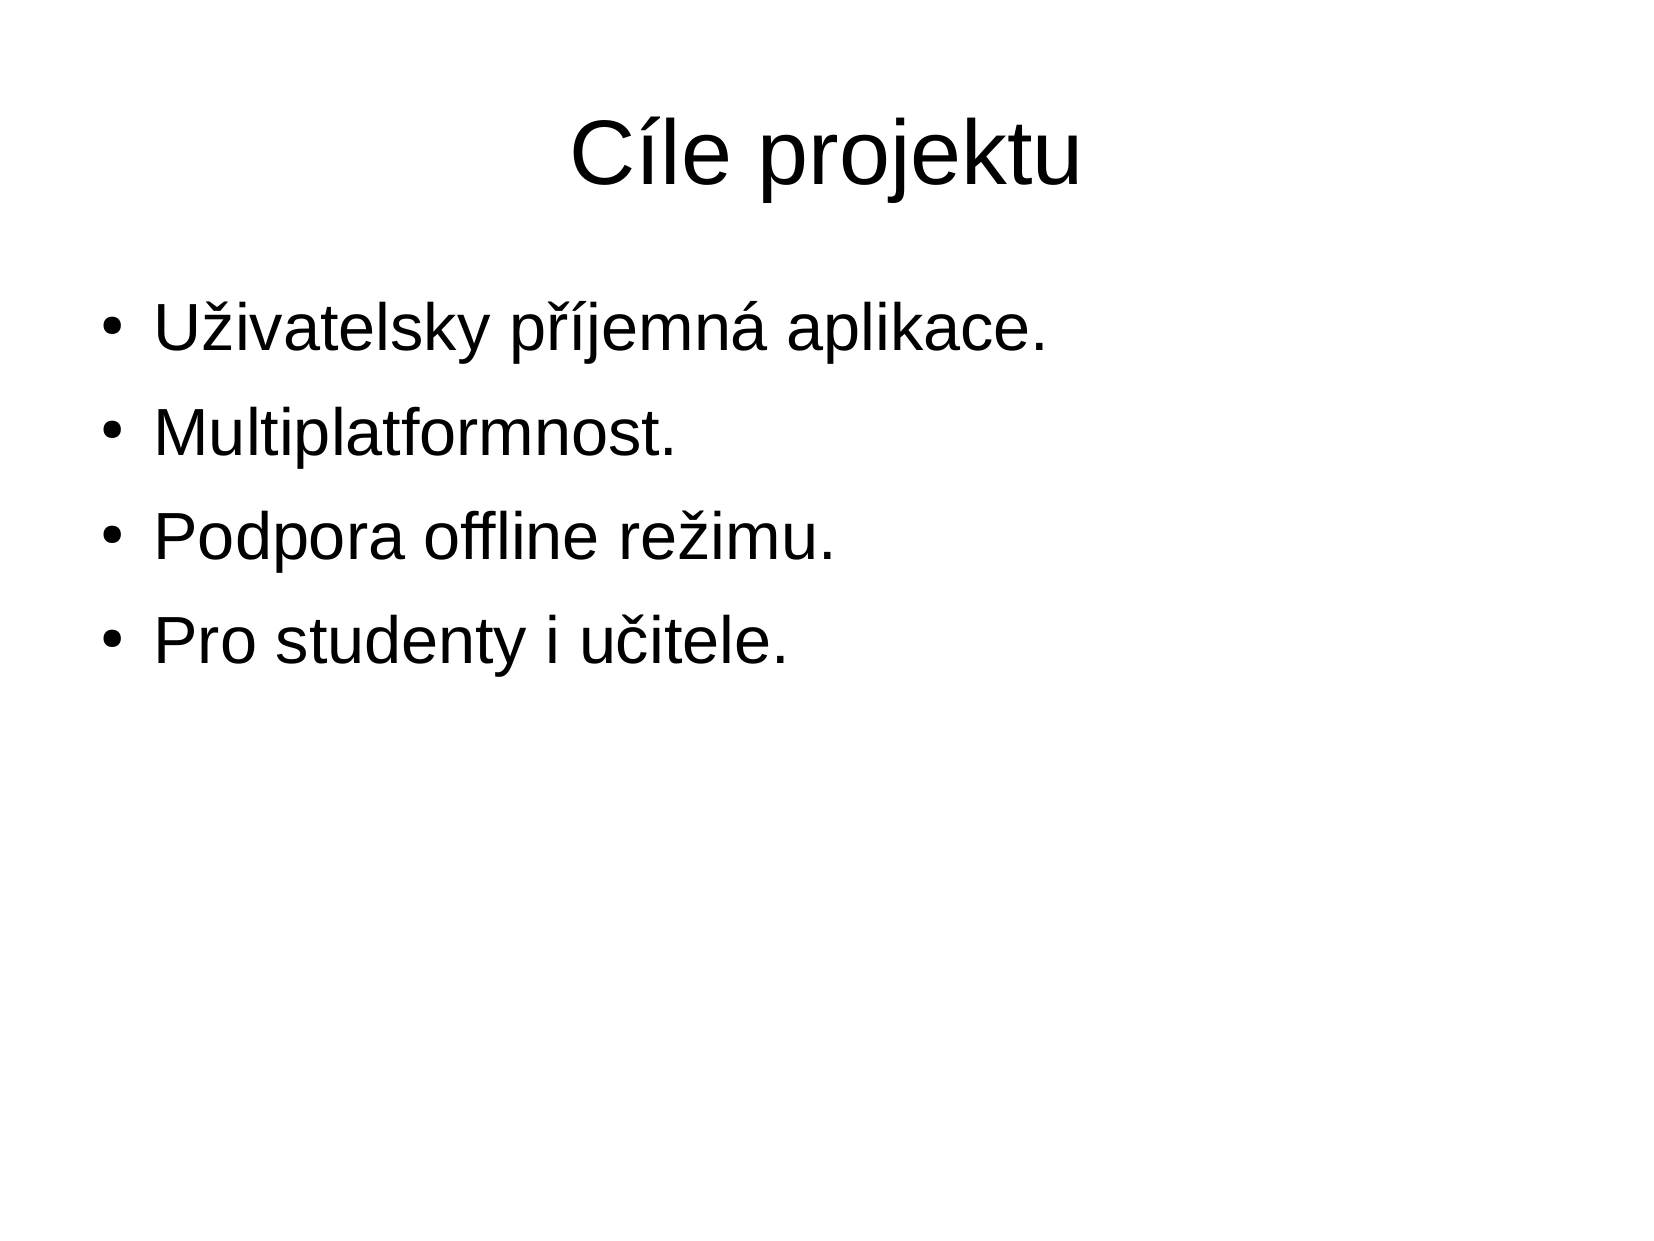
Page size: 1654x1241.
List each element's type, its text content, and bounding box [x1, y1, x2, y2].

list Uživatelsky příjemná aplikace. Multiplatformnost. Podpora offline režimu. Pro studenty i učitele. [82, 290, 1571, 1010]
title Cíle projektu [82, 49, 1571, 257]
